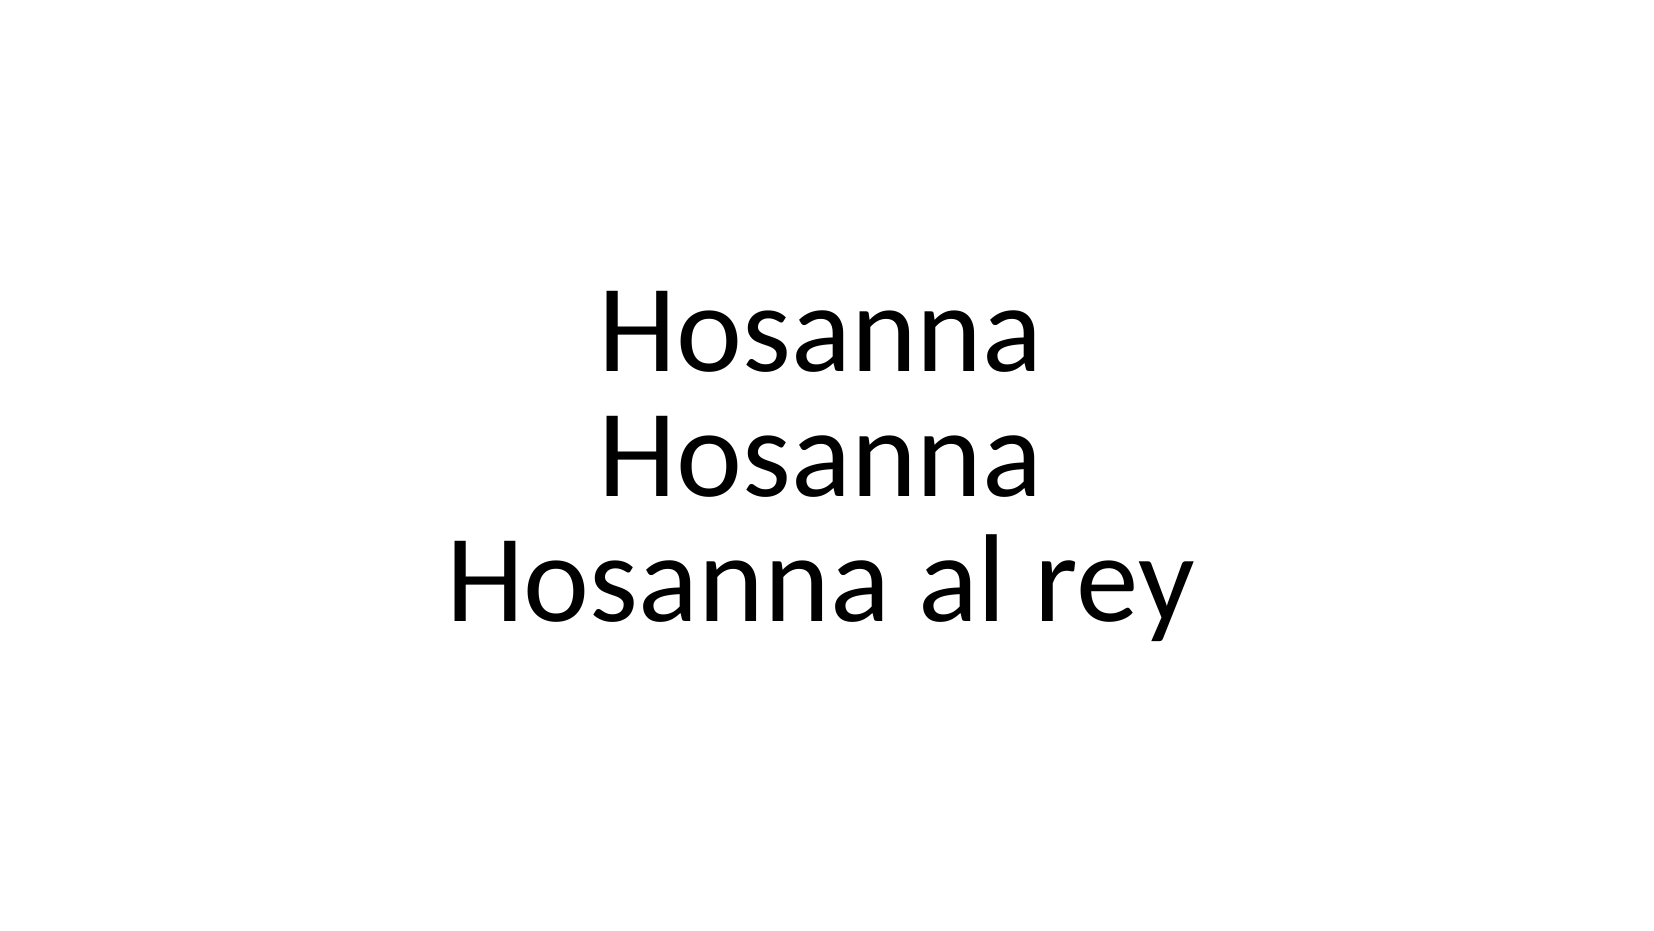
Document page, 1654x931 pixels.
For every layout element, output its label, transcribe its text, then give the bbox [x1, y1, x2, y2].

title Hosanna Hosanna Hosanna al rey [0, 0, 1642, 931]
